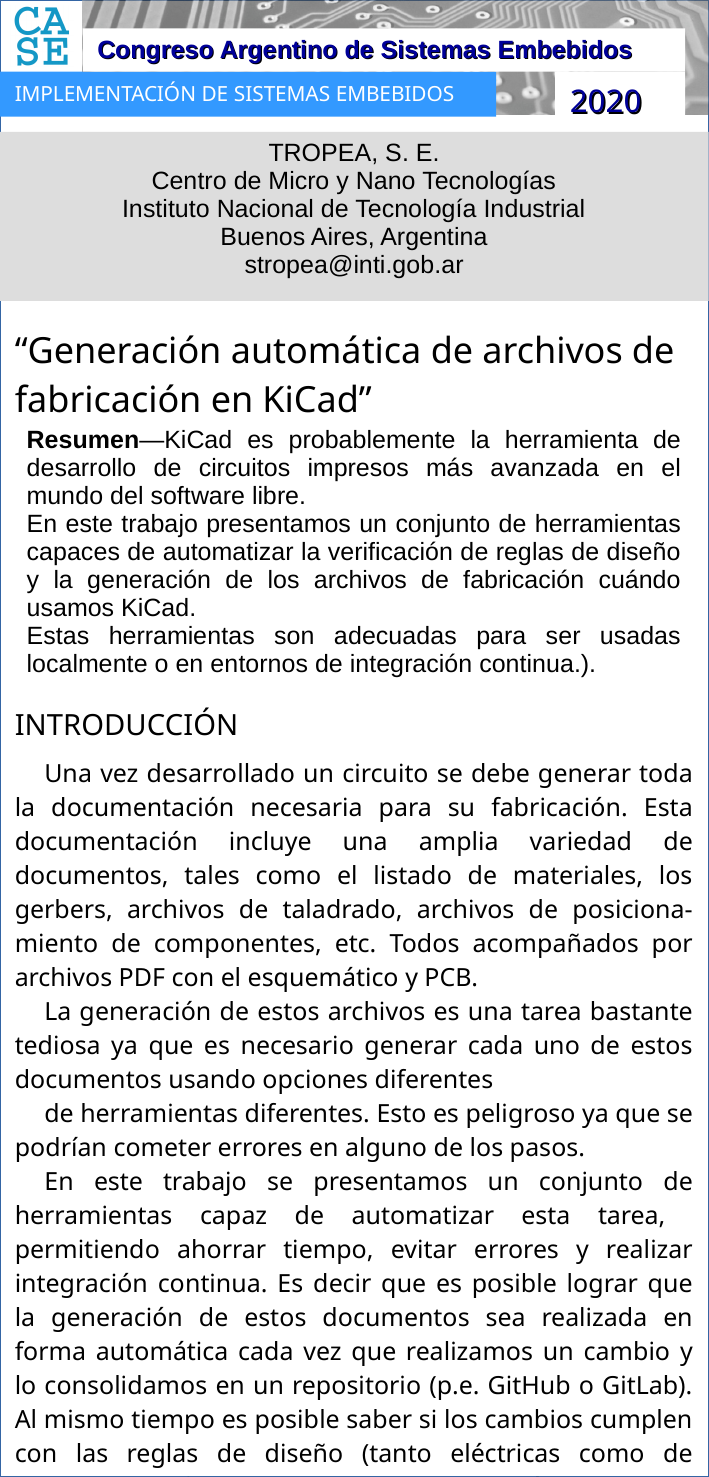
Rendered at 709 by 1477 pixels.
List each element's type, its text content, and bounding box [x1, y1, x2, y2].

text_box Congreso Argentino de Sistemas Embebidos [82, 28, 686, 72]
picture [10, 5, 74, 67]
text_box “Generación automática de archivos de fabricación en KiCad” [0, 317, 709, 417]
text_box Resumen—KiCad es probablemente la herramienta de desarrollo de circuitos impresos más avanzada en el mundo del software libre. En este trabajo presentamos un conjunto de herramientas capaces de automatizar la verificación de reglas de diseño y la generación de los archivos de fabricación cuándo usamos KiCad. Estas herramientas son adecuadas para ser usadas localmente o en entornos de integración continua.). [11, 418, 697, 686]
text_box IMPLEMENTACIÓN DE SISTEMAS EMBEBIDOS [0, 71, 497, 117]
text_box INTRODUCCIÓN Una vez desarrollado un circuito se debe generar toda la documentación necesaria para su fabricación. Esta documentación incluye una amplia variedad de documentos, tales como el listado de materiales, los gerbers, archivos de taladrado, archivos de posiciona-miento de componentes, etc. Todos acompañados por archivos PDF con el esquemático y PCB. La generación de estos archivos es una tarea bastante tediosa ya que es necesario generar cada uno de estos documentos usando opciones diferentes de herramientas diferentes. Esto es peligroso ya que se podrían cometer errores en alguno de los pasos. En este trabajo se presentamos un conjunto de herramientas capaz de automatizar esta tarea, permitiendo ahorrar tiempo, evitar errores y realizar integración continua. Es decir que es posible lograr que la generación de estos documentos sea realizada en forma automática cada vez que realizamos un cambio y lo consolidamos en un repositorio (p.e. GitHub o GitLab). Al mismo tiempo es posible saber si los cambios cumplen con las reglas de diseño (tanto eléctricas como de distancias) en forma completamente automática. [0, 696, 709, 1477]
text_box 2020 [555, 71, 686, 118]
picture [82, 0, 709, 115]
text_box TROPEA, S. E. Centro de Micro y Nano Tecnologías Instituto Nacional de Tecnología Industrial Buenos Aires, Argentina stropea@inti.gob.ar [0, 131, 709, 301]
picture [497, 72, 555, 115]
